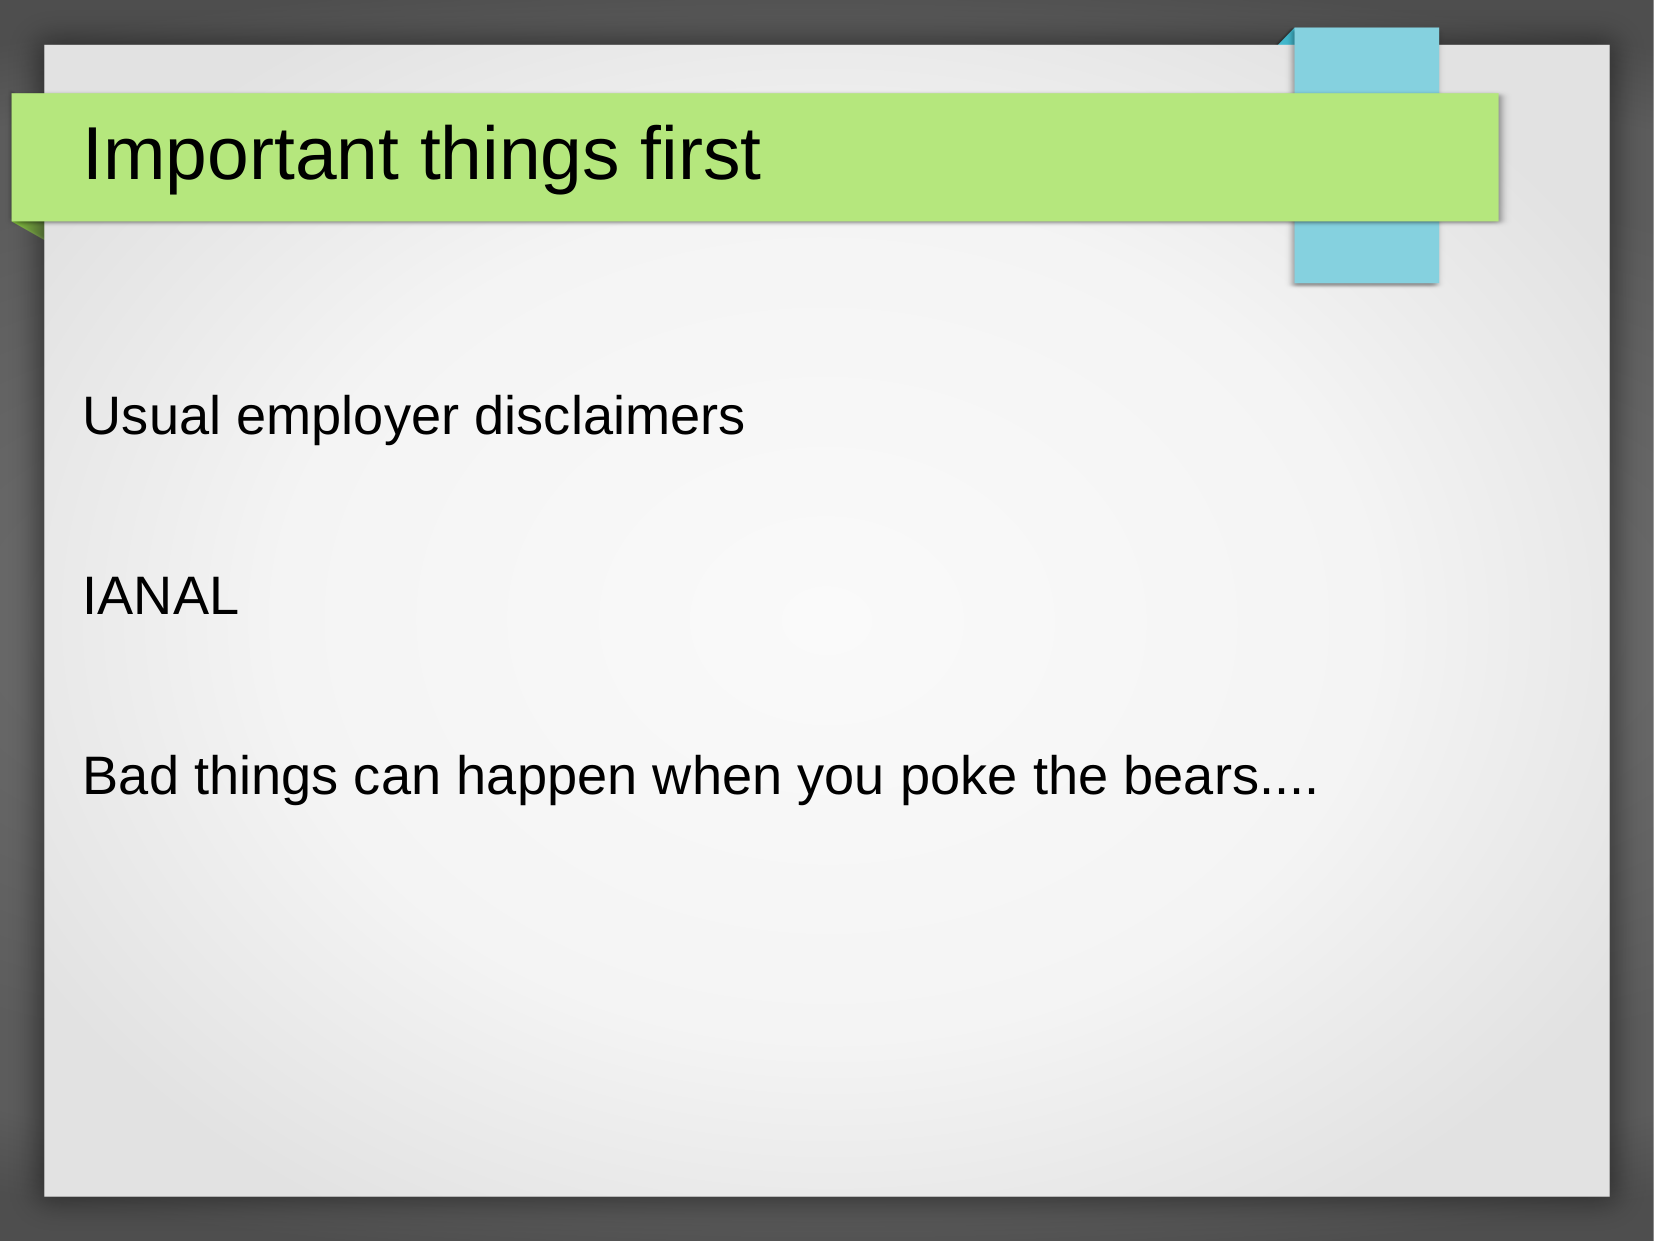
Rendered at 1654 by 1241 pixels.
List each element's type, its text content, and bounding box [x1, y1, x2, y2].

list Usual employer disclaimers IANAL Bad things can happen when you poke the bears.... [82, 295, 1571, 1015]
title Important things first [82, 94, 1264, 213]
picture [0, 0, 1654, 1241]
